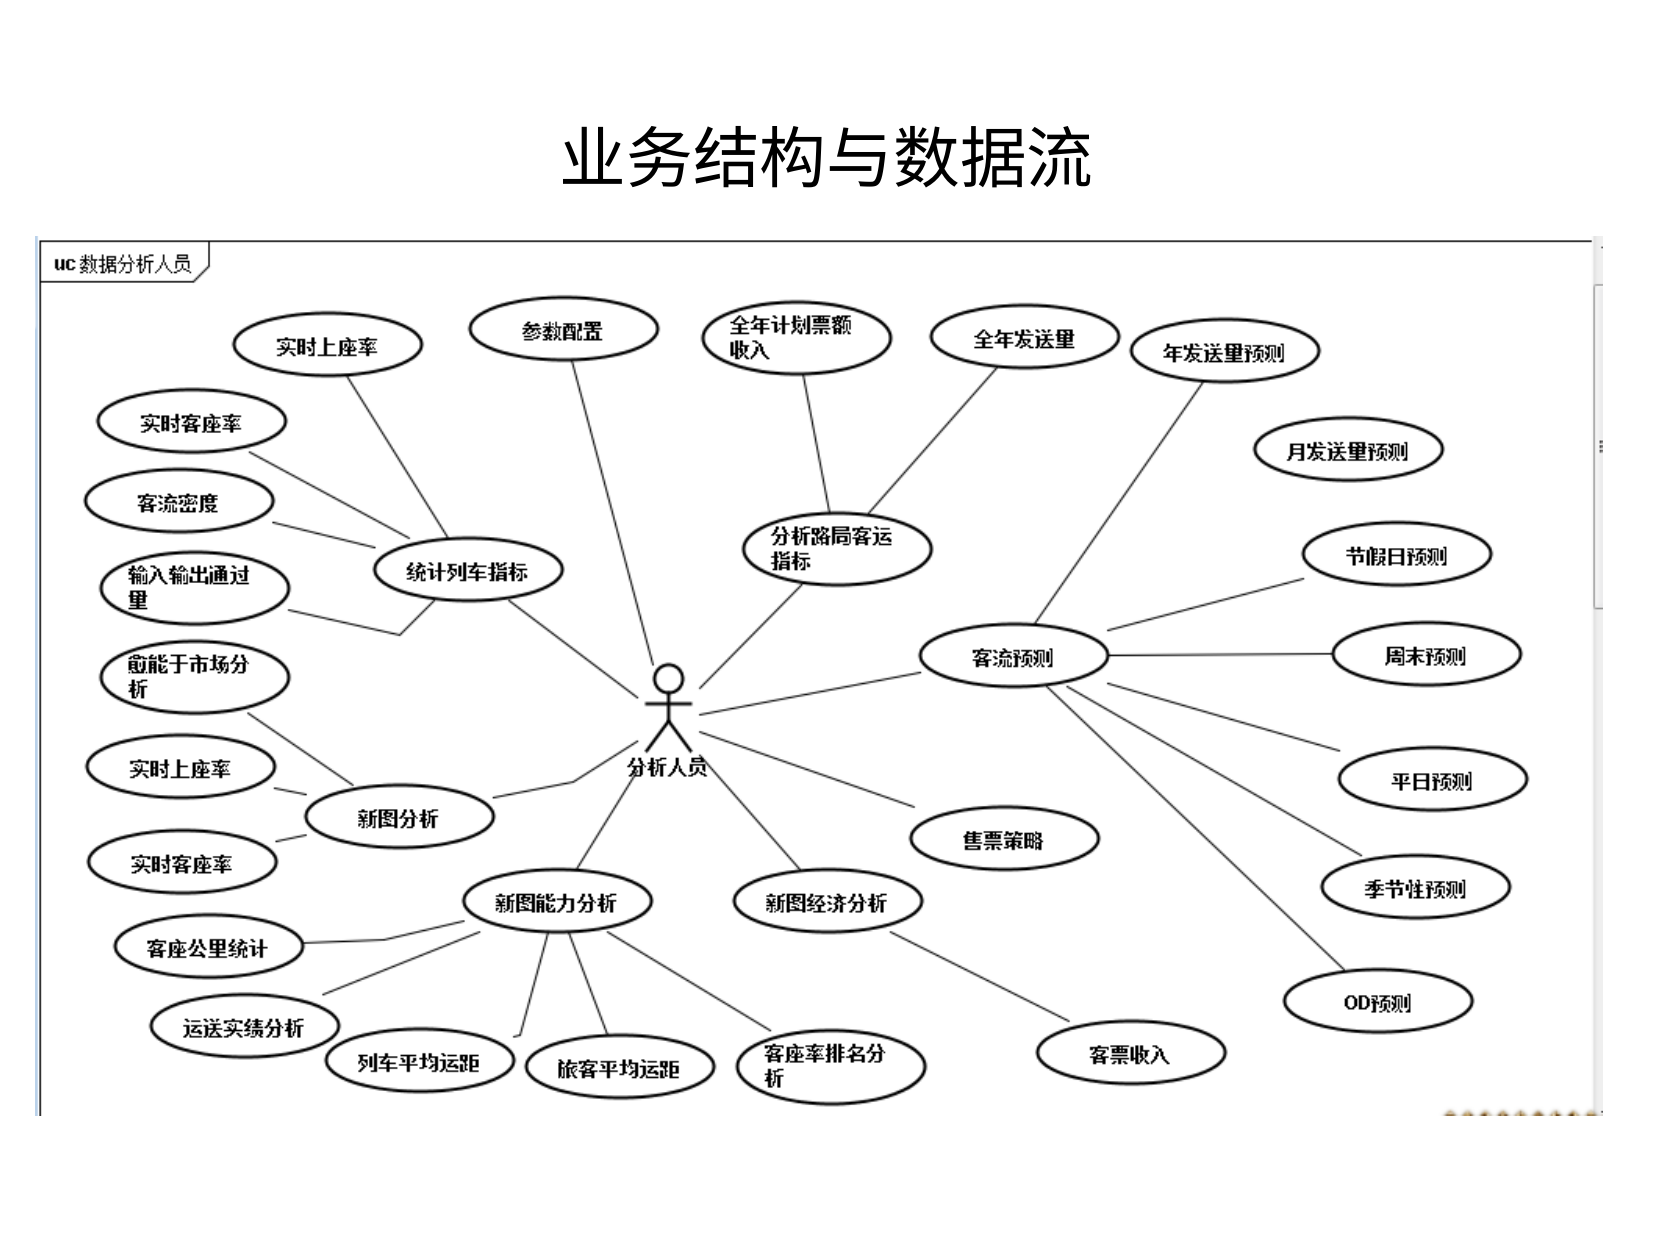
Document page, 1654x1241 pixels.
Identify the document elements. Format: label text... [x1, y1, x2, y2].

title 业务结构与数据流 [82, 49, 1571, 236]
picture [35, 236, 1603, 1116]
